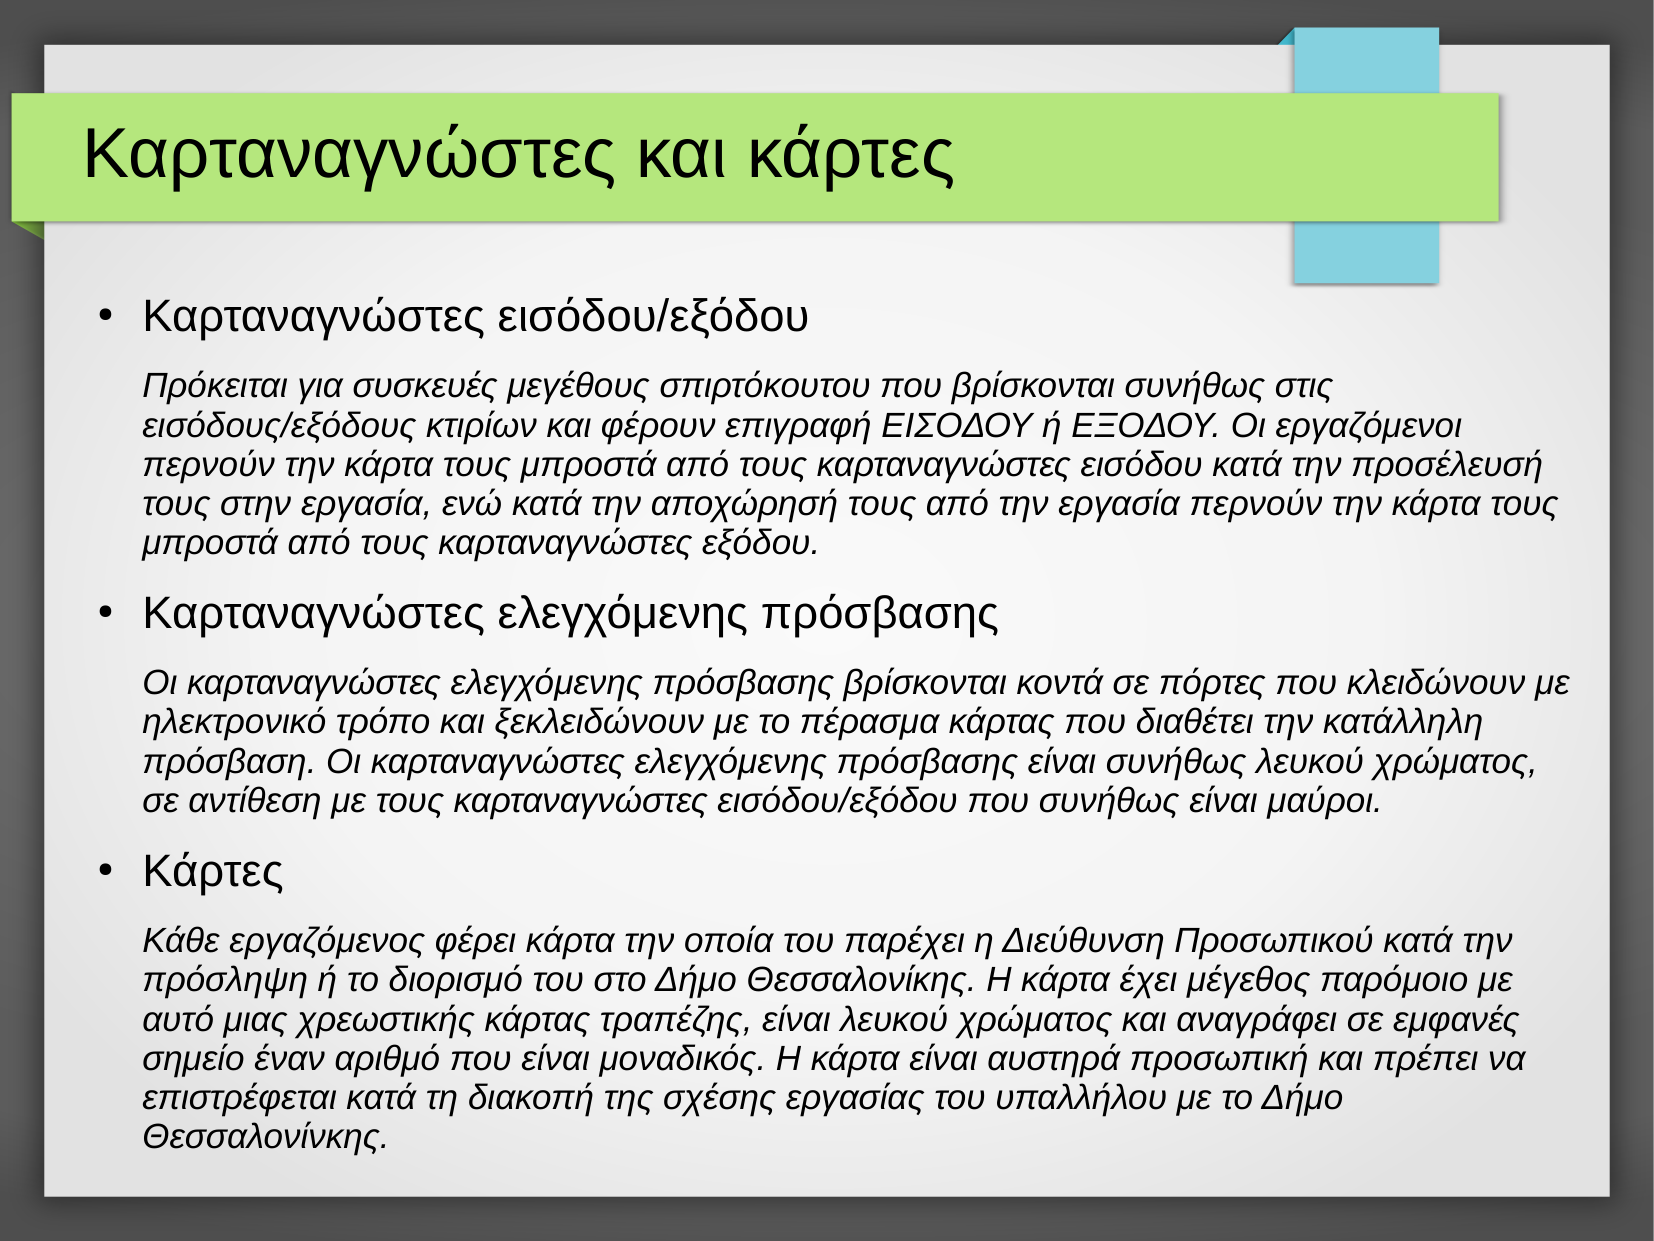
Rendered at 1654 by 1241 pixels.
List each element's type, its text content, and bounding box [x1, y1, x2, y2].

list Καρταναγνώστες εισόδου/εξόδου Πρόκειται για συσκευές μεγέθους σπιρτόκουτου που βρίσκονται συνήθως στις εισόδους/εξόδους κτιρίων και φέρουν επιγραφή ΕΙΣΟΔΟΥ ή ΕΞΟΔΟΥ. Οι εργαζόμενοι περνούν την κάρτα τους μπροστά από τους καρταναγνώστες εισόδου κατά την προσέλευσή τους στην εργασία, ενώ κατά την αποχώρησή τους από την εργασία περνούν την κάρτα τους μπροστά από τους καρταναγνώστες εξόδου. Καρταναγνώστες ελεγχόμενης πρόσβασης Οι καρταναγνώστες ελεγχόμενης πρόσβασης βρίσκονται κοντά σε πόρτες που κλειδώνουν με ηλεκτρονικό τρόπο και ξεκλειδώνουν με το πέρασμα κάρτας που διαθέτει την κατάλληλη πρόσβαση. Οι καρταναγνώστες ελεγχόμενης πρόσβασης είναι συνήθως λευκού χρώματος, σε αντίθεση με τους καρταναγνώστες εισόδου/εξόδου που συνήθως είναι μαύροι. Κάρτες Κάθε εργαζόμενος φέρει κάρτα την οποία του παρέχει η Διεύθυνση Προσωπικού κατά την πρόσληψη ή το διορισμό του στο Δήμο Θεσσαλονίκης. Η κάρτα έχει μέγεθος παρόμοιο με αυτό μιας χρεωστικής κάρτας τραπέζης, είναι λευκού χρώματος και αναγράφει σε εμφανές σημείο έναν αριθμό που είναι μοναδικός. Η κάρτα είναι αυστηρά προσωπική και πρέπει να επιστρέφεται κατά τη διακοπή της σχέσης εργασίας του υπαλλήλου με το Δήμο Θεσσαλονίνκης. [82, 290, 1571, 1171]
picture [0, 0, 1654, 1241]
title Καρταναγνώστες και κάρτες [82, 49, 1571, 257]
